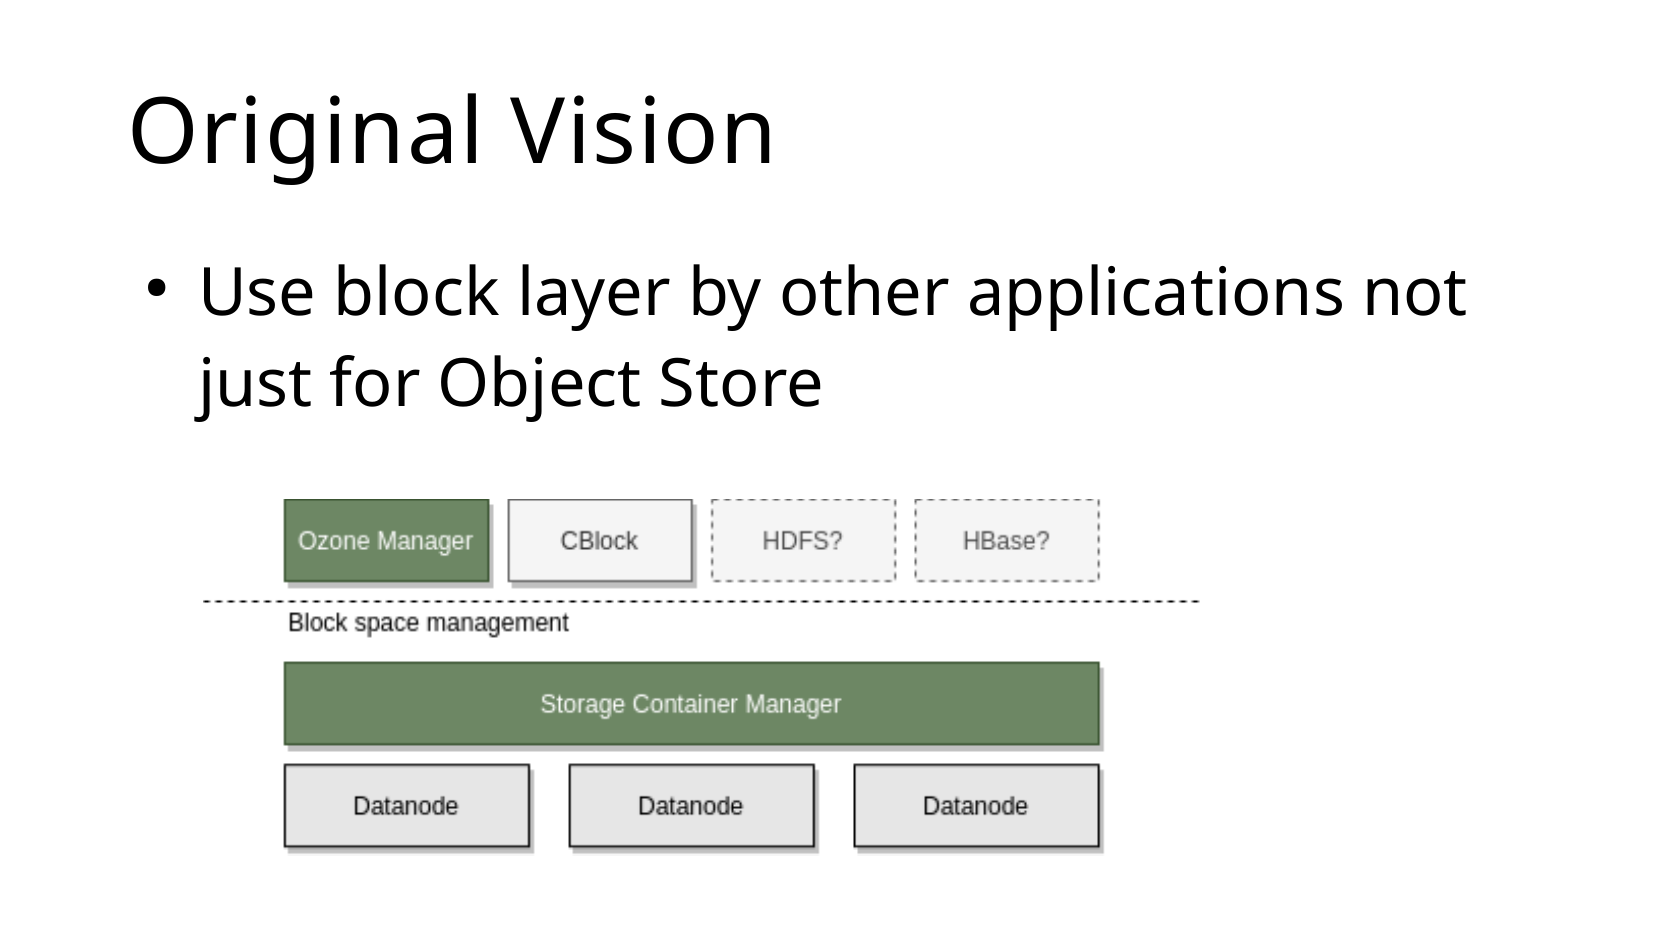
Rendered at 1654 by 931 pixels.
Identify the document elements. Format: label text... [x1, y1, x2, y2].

title Original Vision [127, 69, 1654, 187]
picture [203, 499, 1204, 856]
list Use block layer by other applications not just for Object Store [127, 244, 1527, 784]
